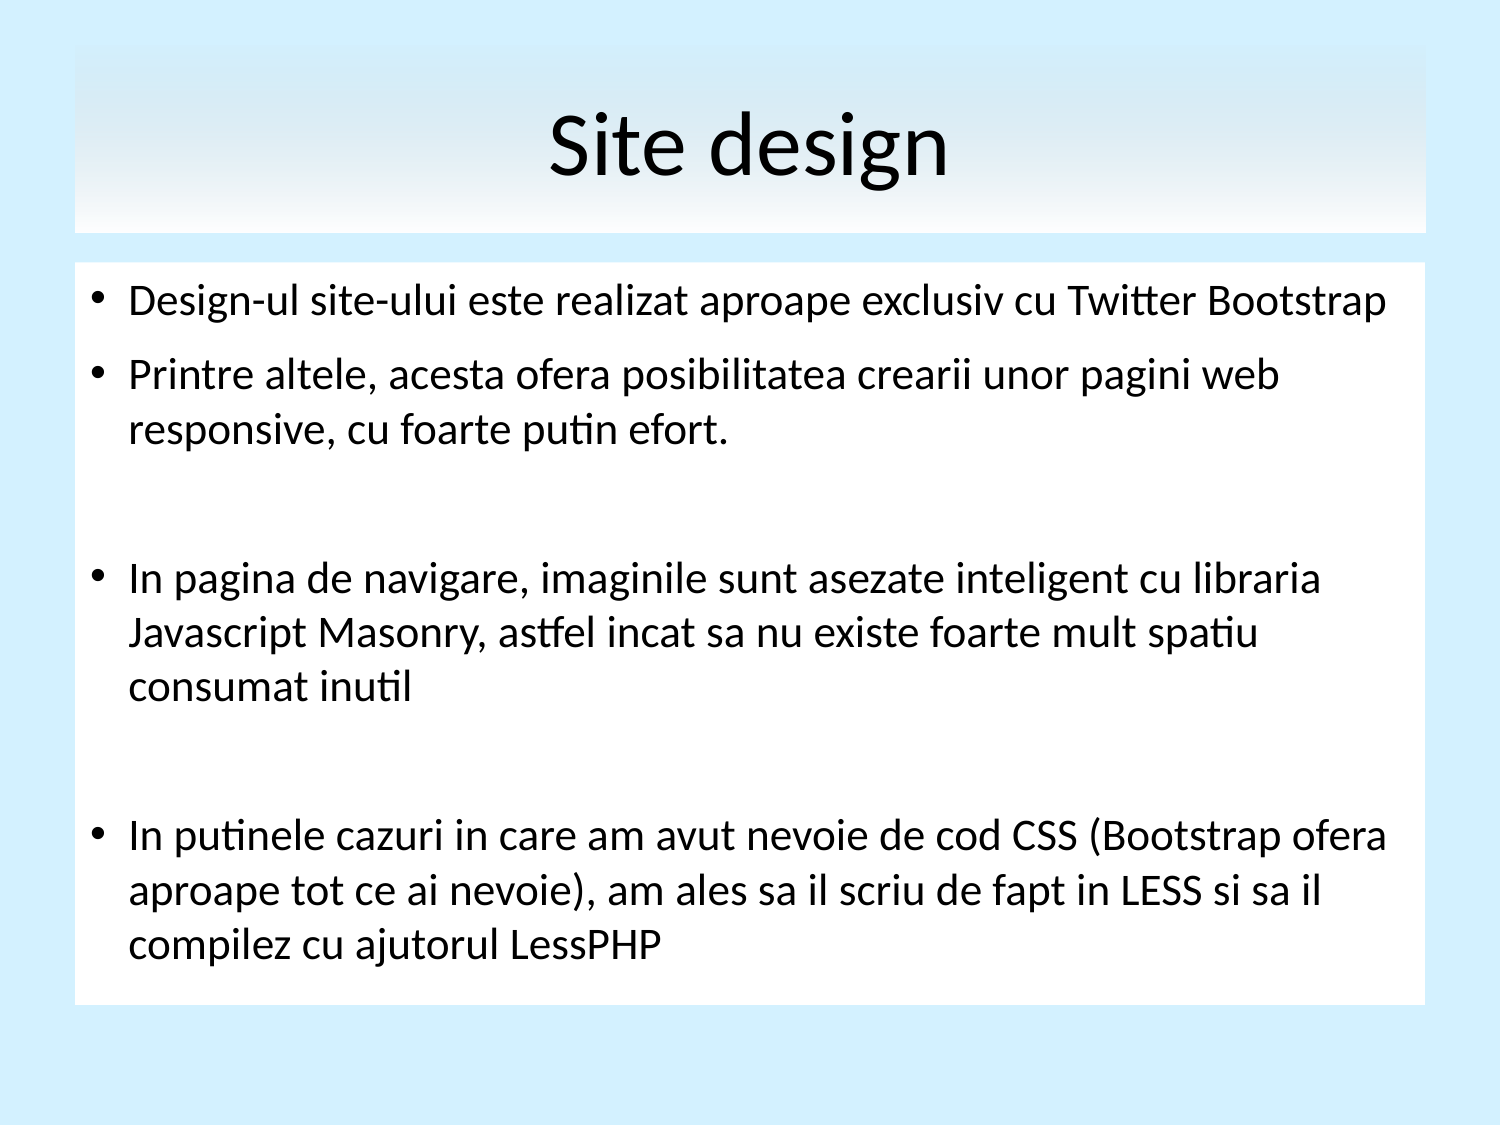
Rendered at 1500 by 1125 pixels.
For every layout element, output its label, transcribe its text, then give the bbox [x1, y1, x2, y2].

title Site design [75, 45, 1425, 233]
list Design-ul site-ului este realizat aproape exclusiv cu Twitter Bootstrap Printre altele, acesta ofera posibilitatea crearii unor pagini web responsive, cu foarte putin efort. In pagina de navigare, imaginile sunt asezate inteligent cu libraria Javascript Masonry, astfel incat sa nu existe foarte mult spatiu consumat inutil In putinele cazuri in care am avut nevoie de cod CSS (Bootstrap ofera aproape tot ce ai nevoie), am ales sa il scriu de fapt in LESS si sa il compilez cu ajutorul LessPHP [75, 262, 1425, 1005]
